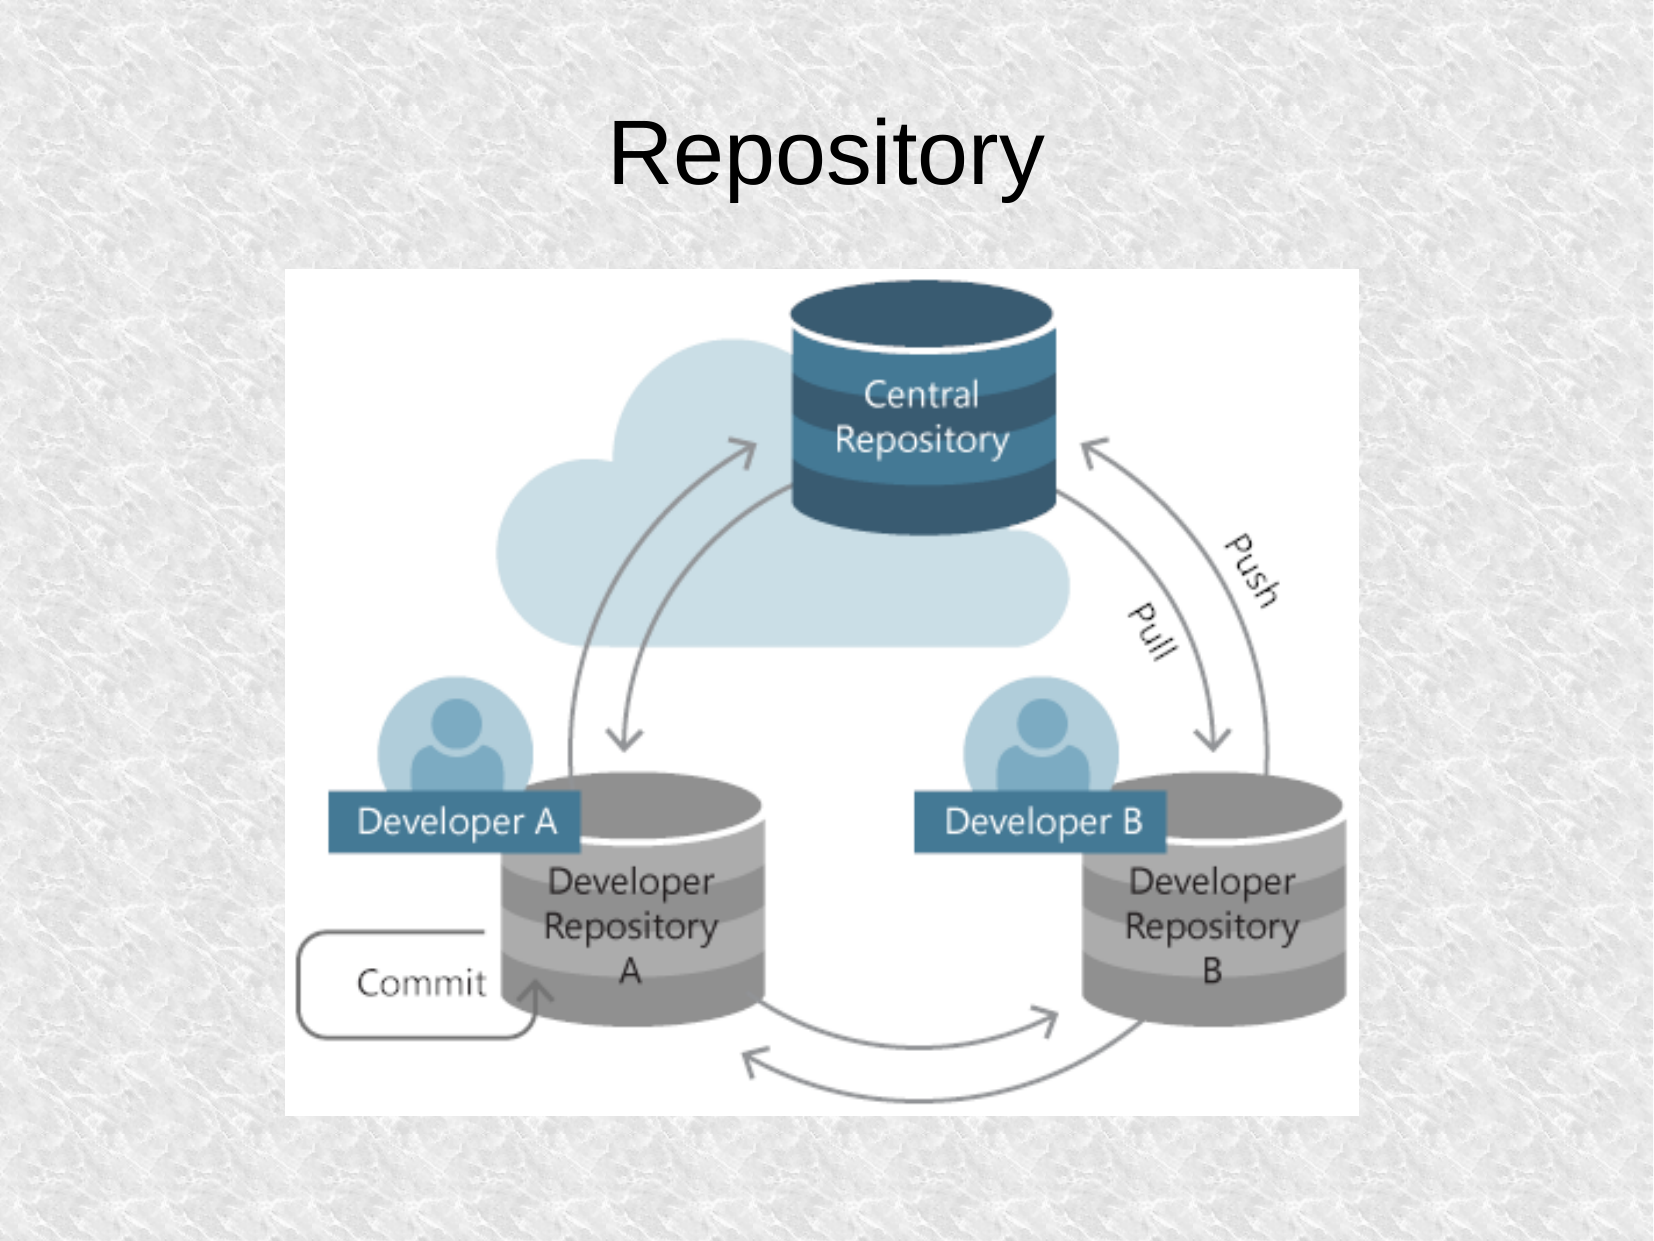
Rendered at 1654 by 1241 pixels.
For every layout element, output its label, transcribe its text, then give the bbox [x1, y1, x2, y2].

picture [0, 0, 1654, 1241]
title Repository [82, 49, 1571, 257]
